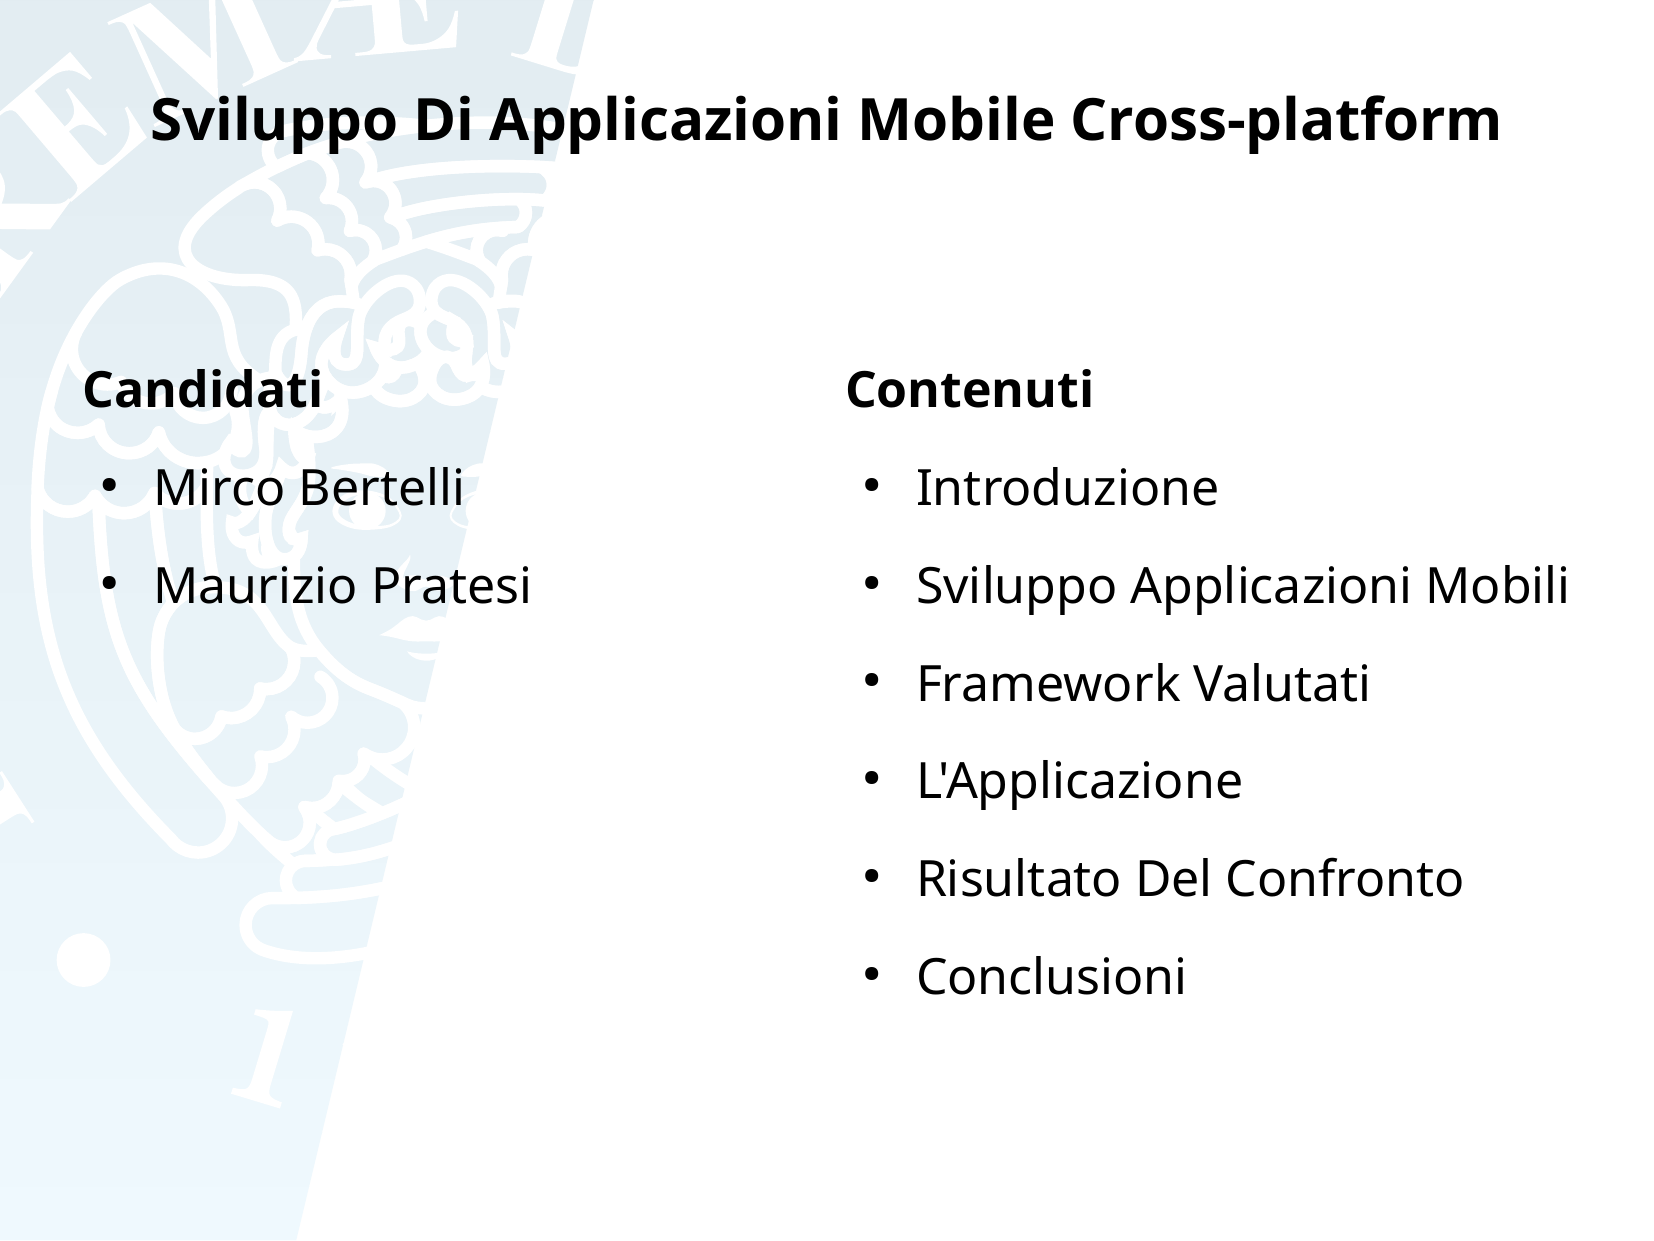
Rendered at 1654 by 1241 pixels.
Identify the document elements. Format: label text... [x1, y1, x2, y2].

list Contenuti Introduzione Sviluppo Applicazioni Mobili Framework Valutati L'Applicazione Risultato Del Confronto Conclusioni [845, 354, 1572, 1074]
title Sviluppo Di Applicazioni Mobile Cross-platform [59, 59, 1595, 178]
list Candidati Mirco Bertelli Maurizio Pratesi [82, 354, 809, 1074]
